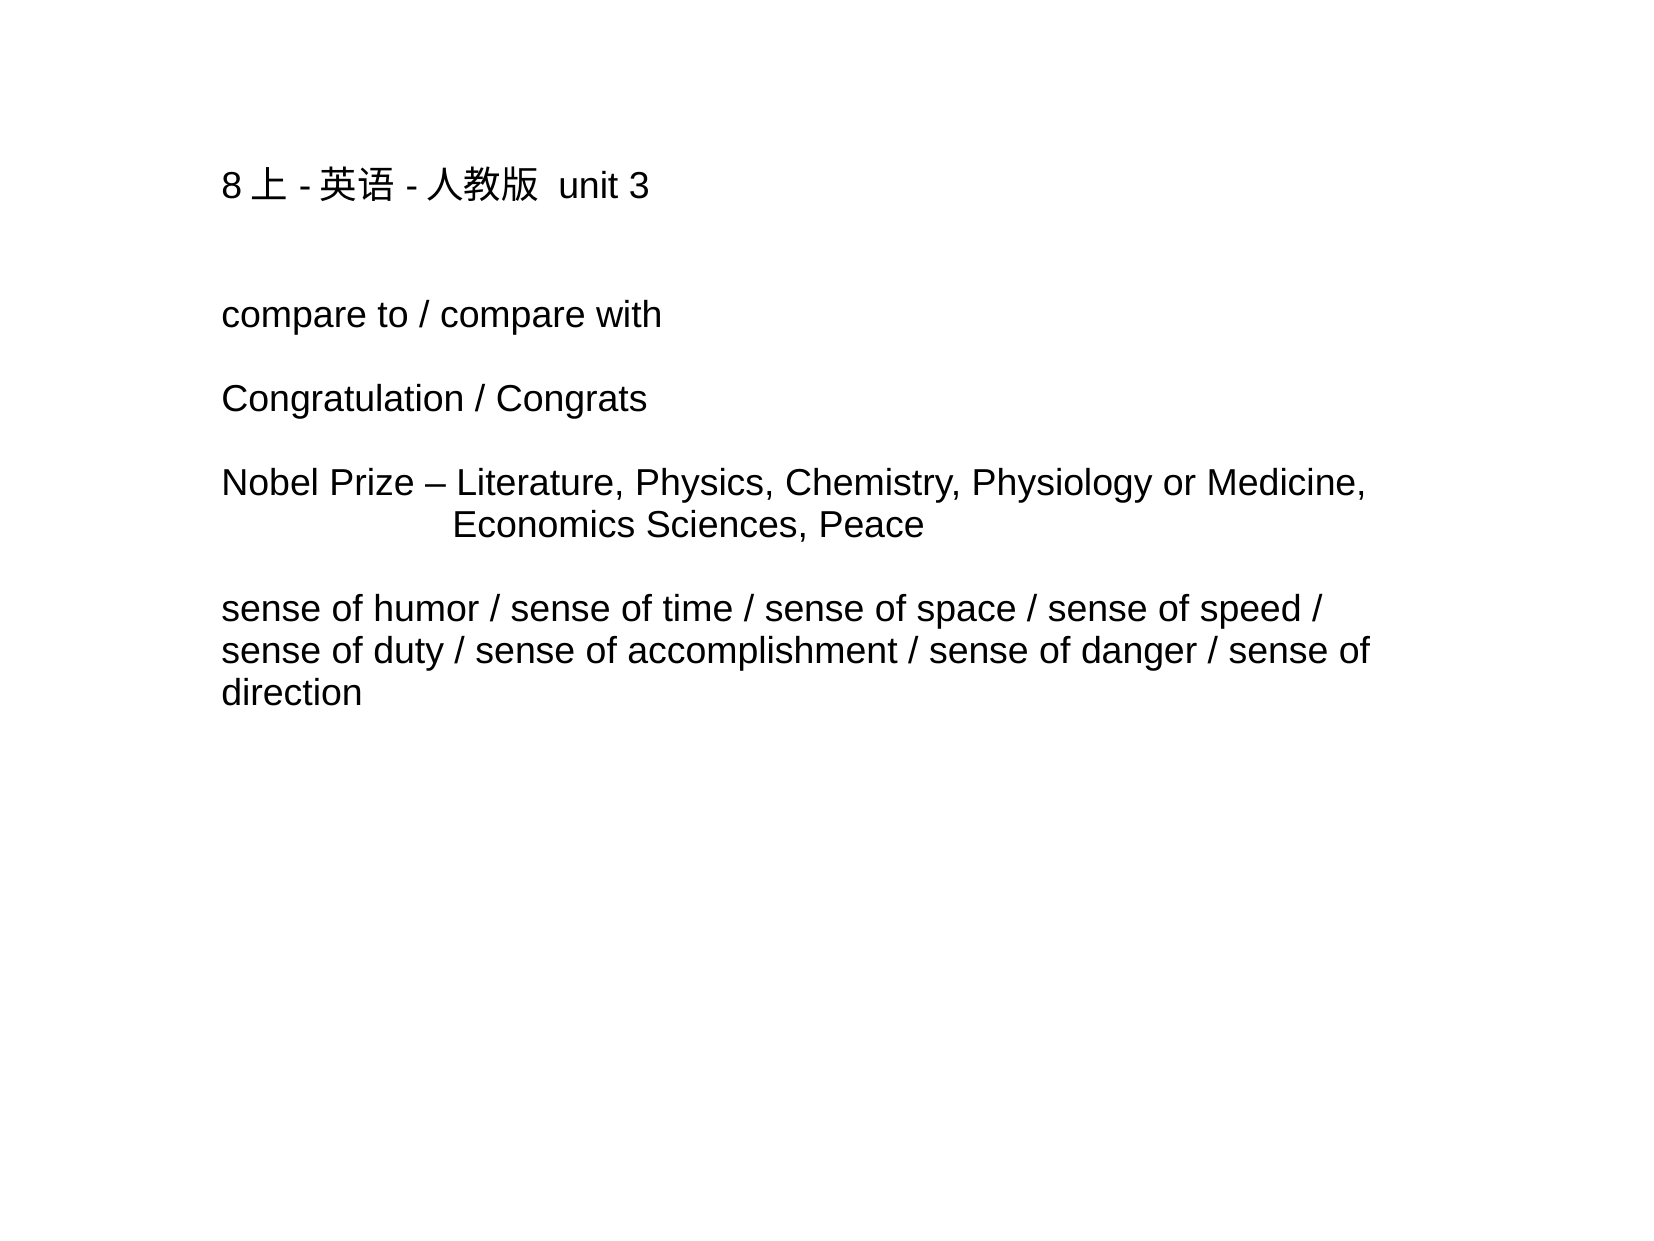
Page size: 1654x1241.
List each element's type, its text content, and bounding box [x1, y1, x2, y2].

text_box 8上-英语-人教版 unit 3 compare to / compare with Congratulation / Congrats Nobel Prize – Literature, Physics, Chemistry, Physiology or Medicine, Economics Sciences, Peace sense of humor / sense of time / sense of space / sense of speed / sense of duty / sense of accomplishment / sense of danger / sense of direction [206, 147, 1447, 878]
